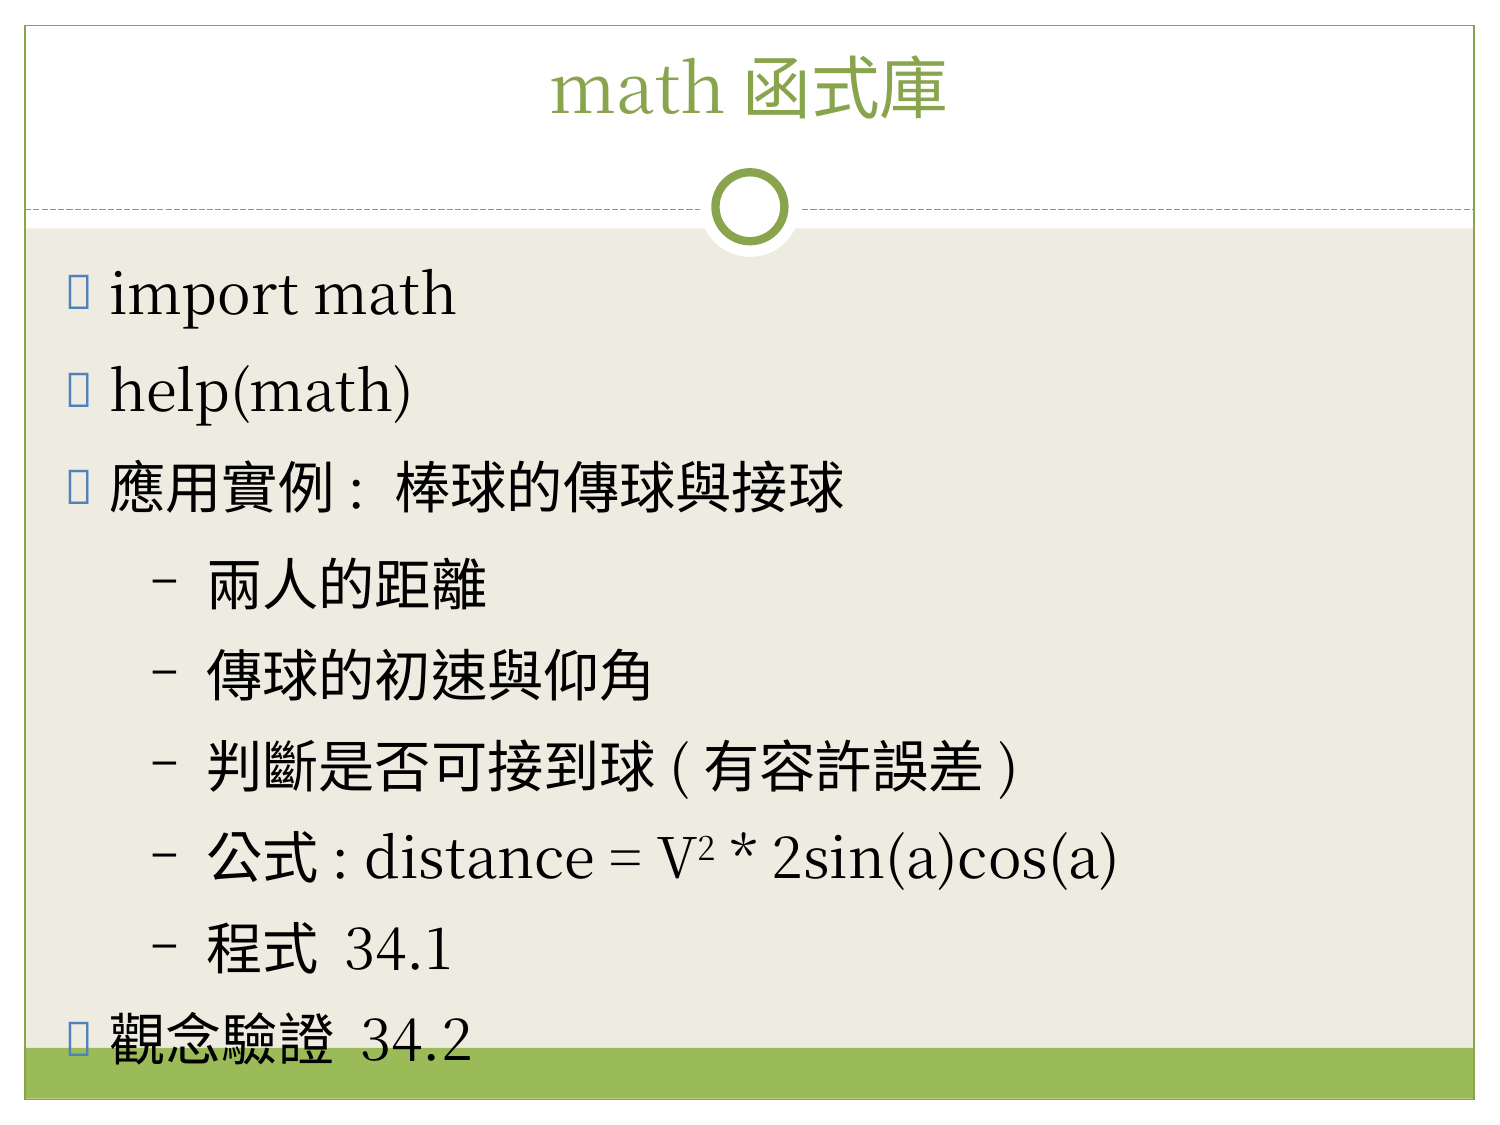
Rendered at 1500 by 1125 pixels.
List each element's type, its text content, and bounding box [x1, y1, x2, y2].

title math函式庫 [49, 37, 1450, 162]
list import math help(math) 應用實例: 棒球的傳球與接球 兩人的距離 傳球的初速與仰角 判斷是否可接到球(有容許誤差) 公式: distance = V2 * 2sin(a)cos(a) 程式 34.1 觀念驗證 34.2 [49, 250, 1445, 1001]
